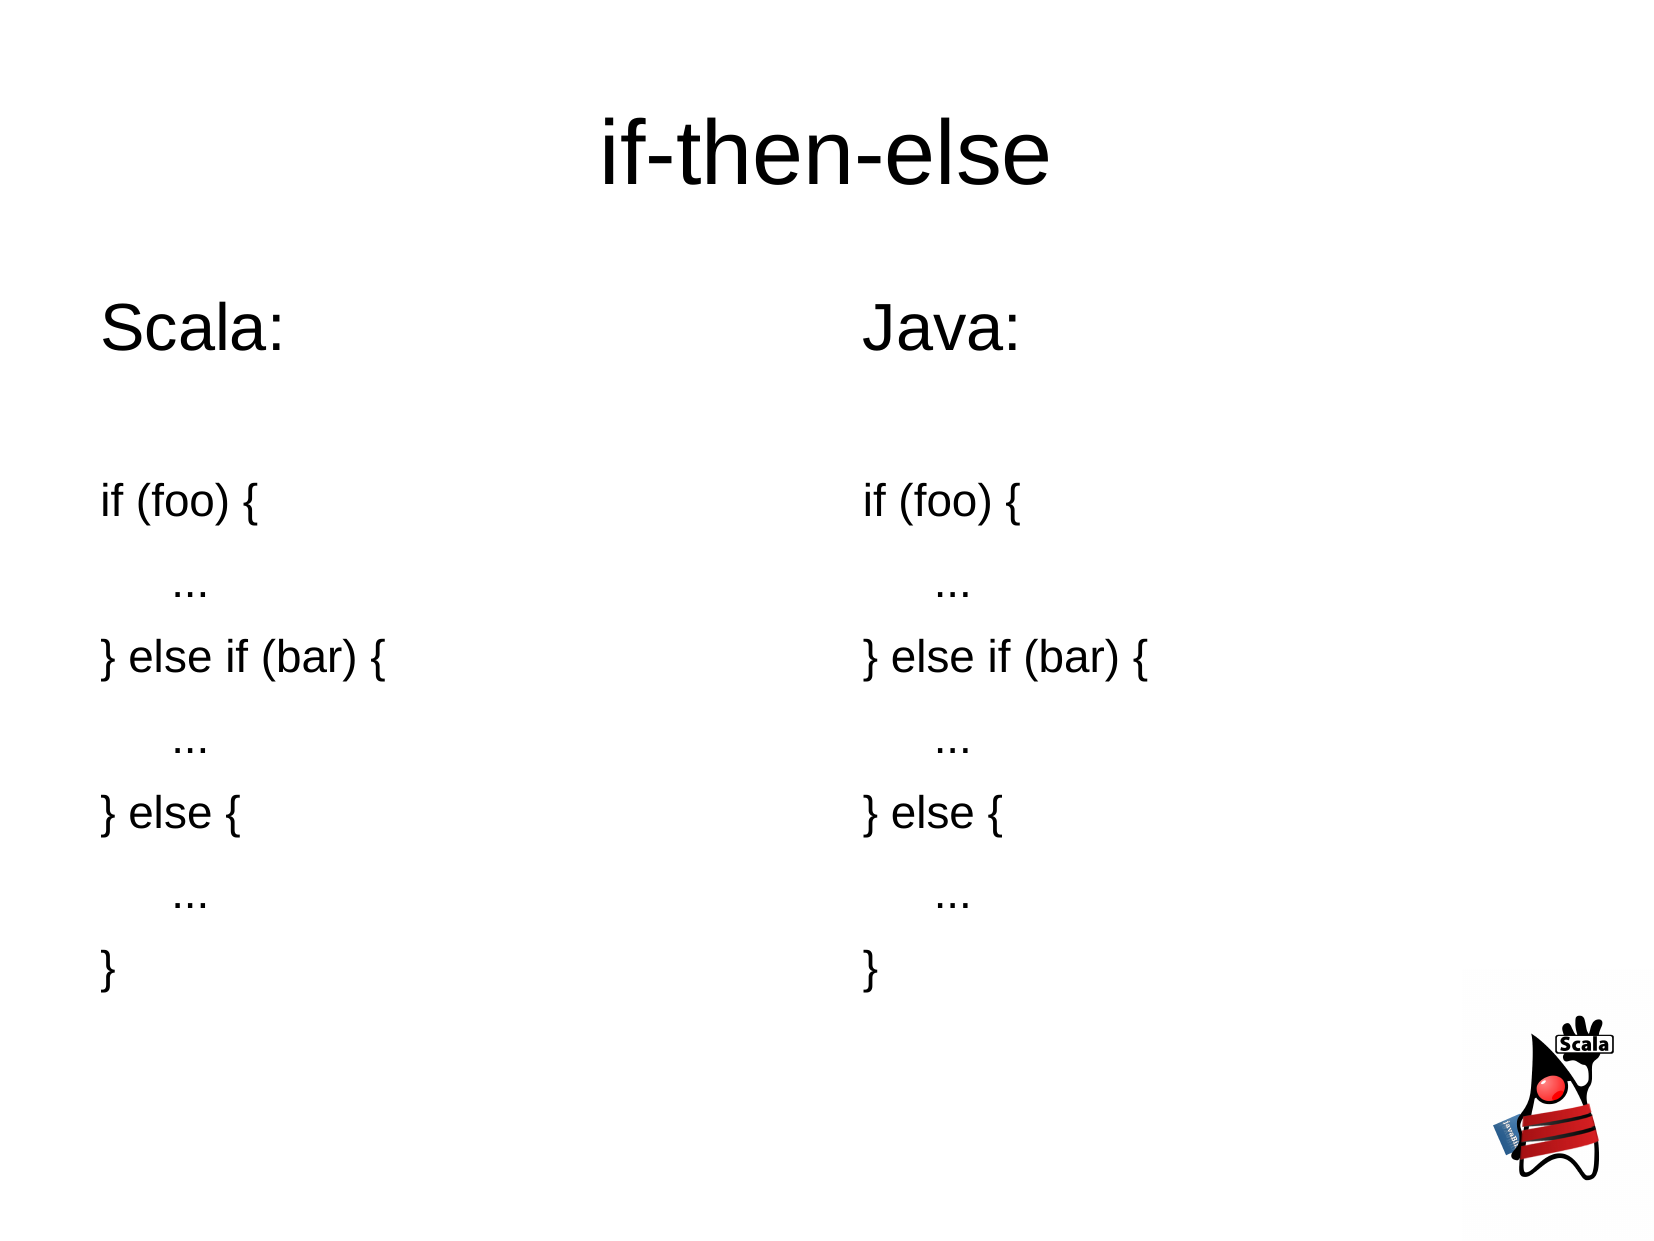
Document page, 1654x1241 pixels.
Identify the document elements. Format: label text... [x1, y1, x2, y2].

list Java: if (foo) { ... } else if (bar) { ... } else { ... } [845, 290, 1572, 1109]
list Scala: if (foo) { ... } else if (bar) { ... } else { ... } [82, 290, 809, 1109]
picture [1462, 969, 1654, 1241]
title if-then-else [82, 56, 1571, 250]
